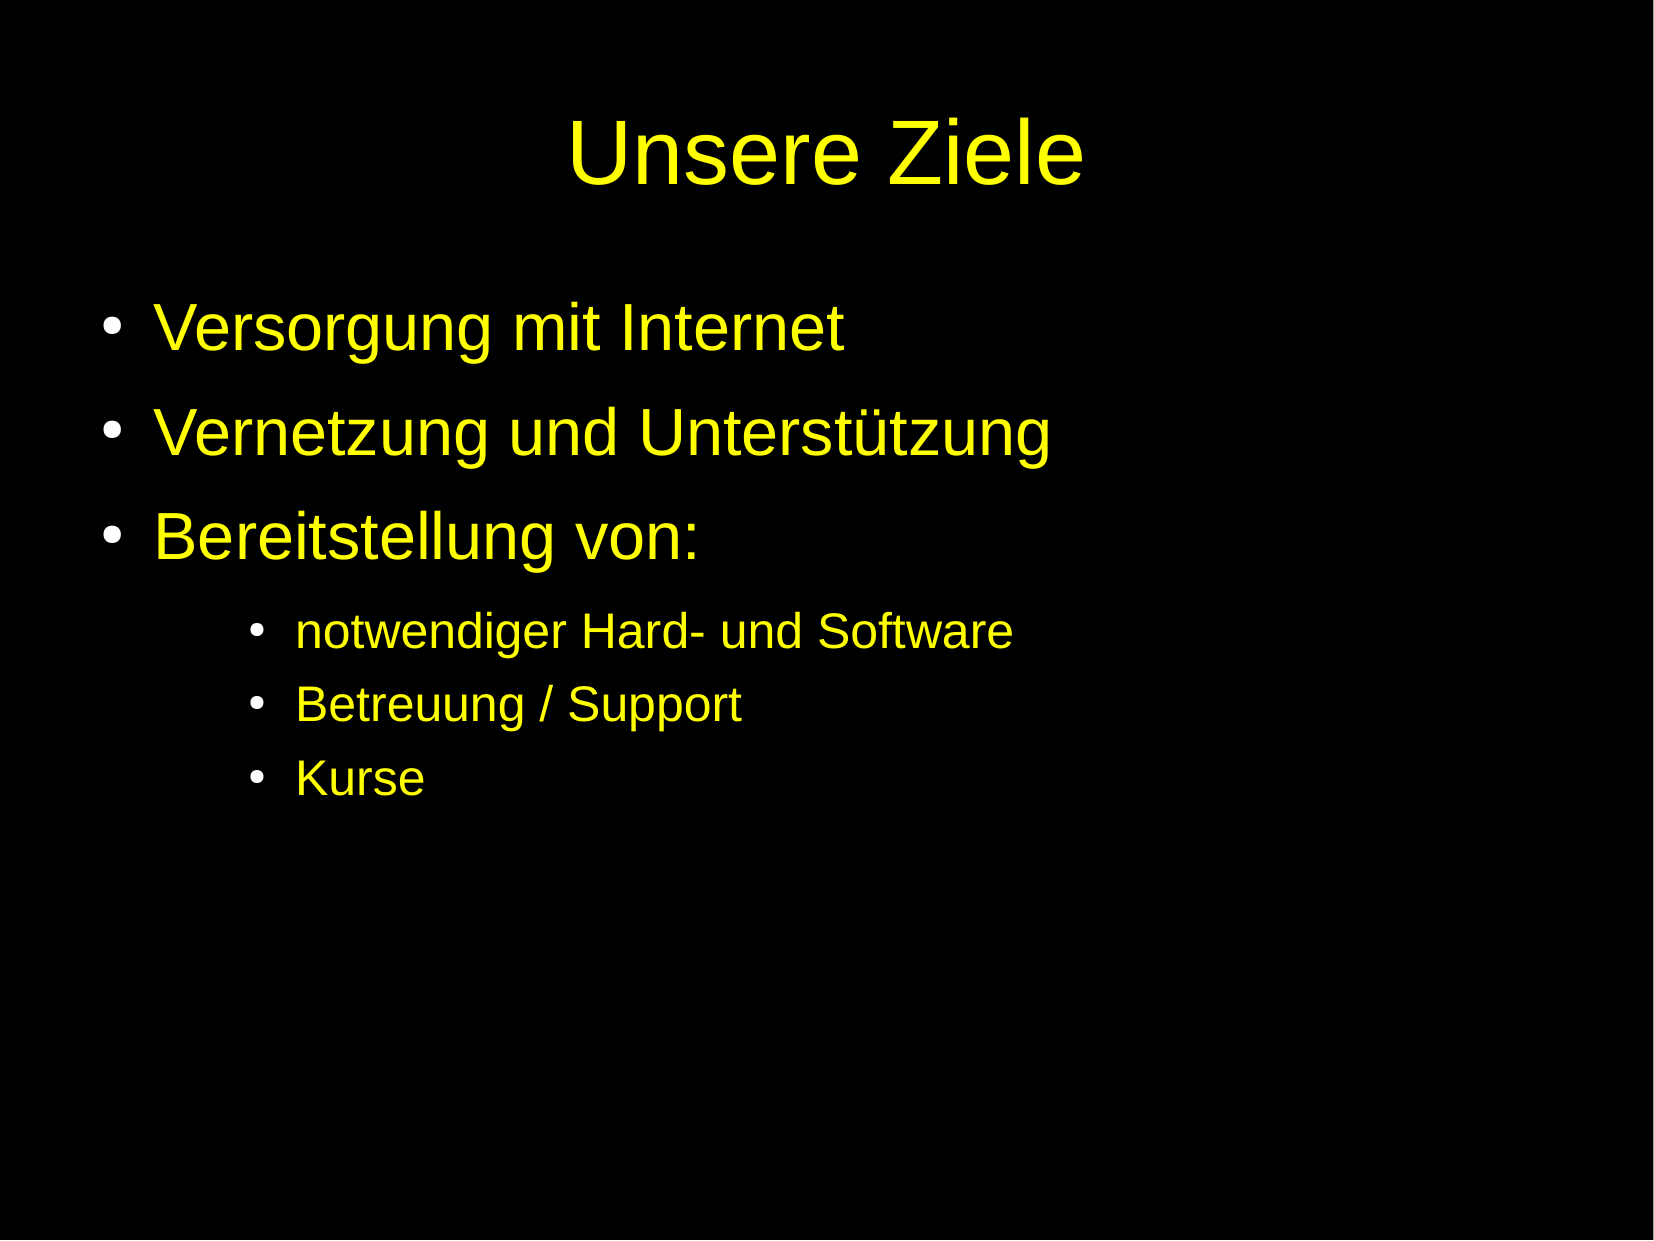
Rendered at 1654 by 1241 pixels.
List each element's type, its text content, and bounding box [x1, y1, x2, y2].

title Unsere Ziele [82, 49, 1571, 257]
list Versorgung mit Internet Vernetzung und Unterstützung Bereitstellung von: notwendiger Hard- und Software Betreuung / Support Kurse [82, 290, 1571, 1010]
